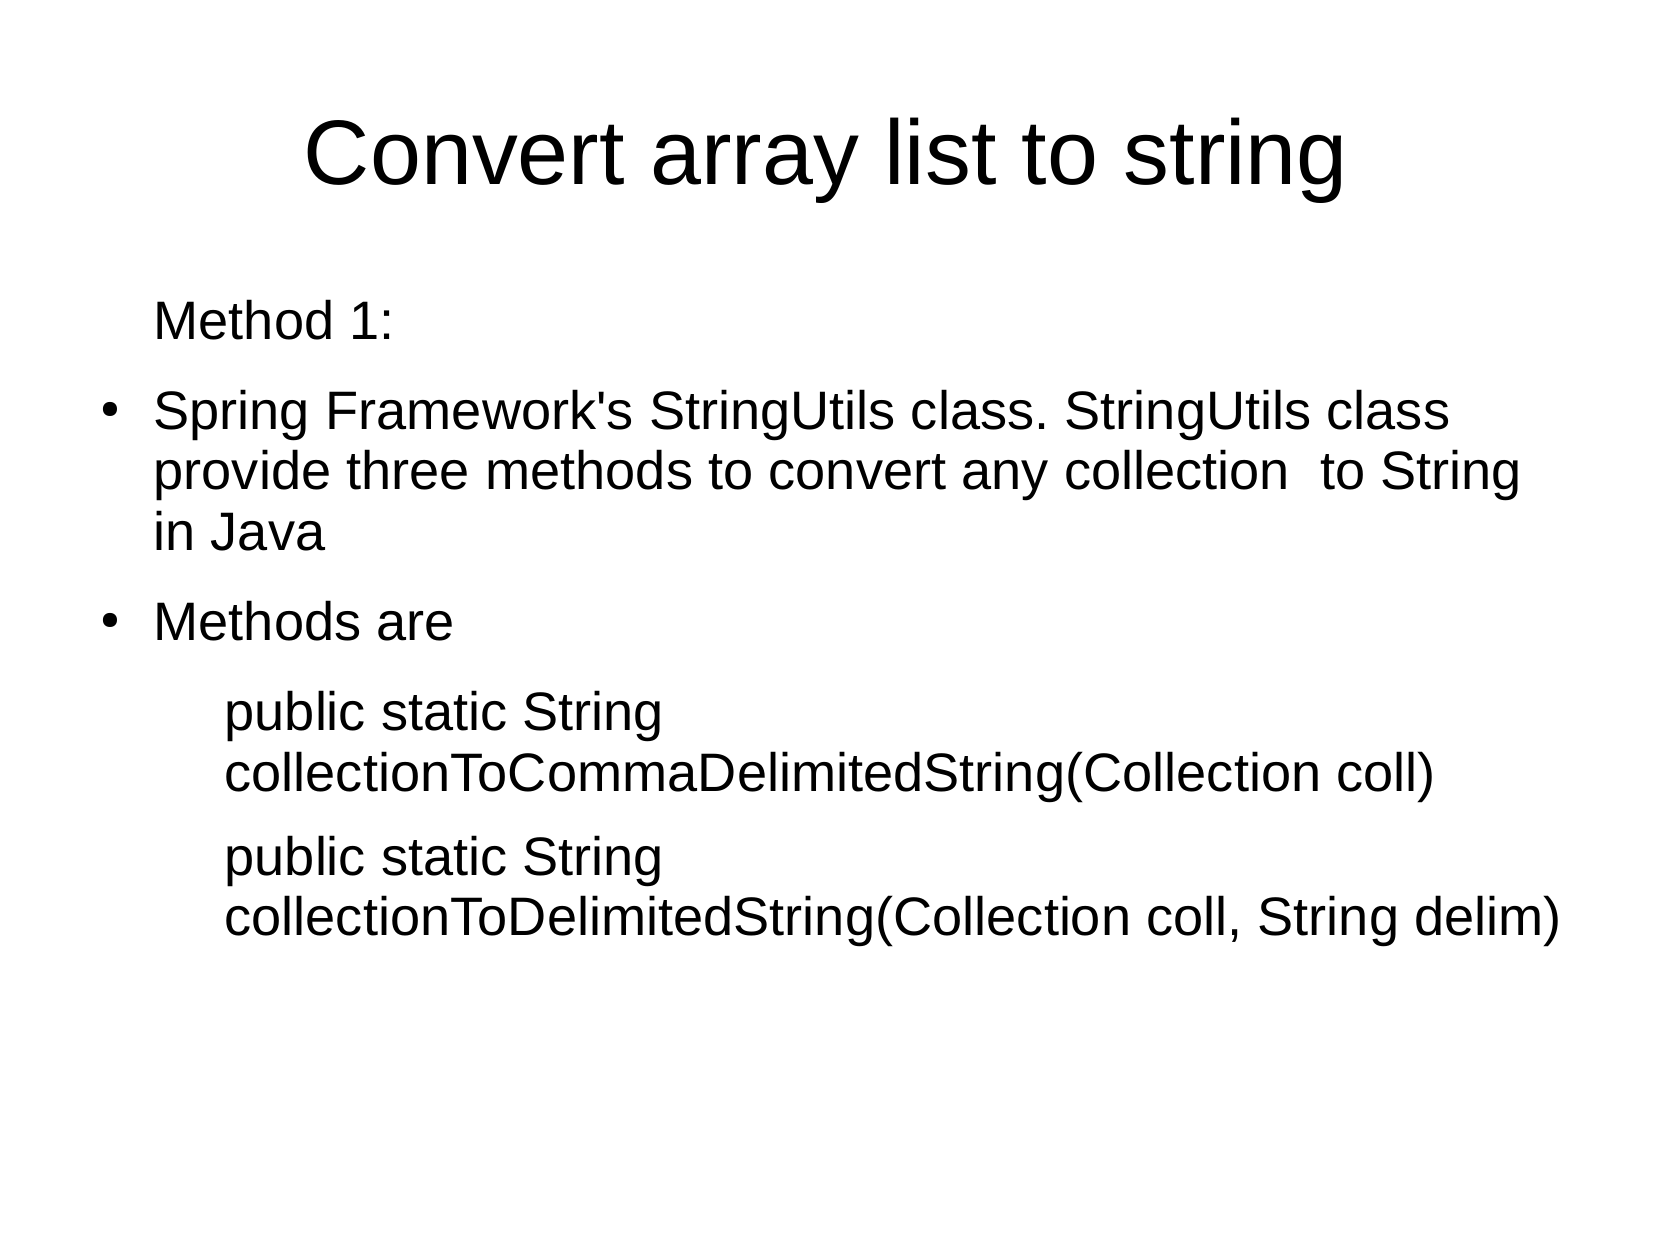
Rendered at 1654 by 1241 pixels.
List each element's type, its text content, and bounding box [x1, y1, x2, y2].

title Convert array list to string [82, 49, 1571, 257]
list Method 1: Spring Framework's StringUtils class. StringUtils class provide three methods to convert any collection to String in Java Methods are public static String collectionToCommaDelimitedString(Collection coll) public static String collectionToDelimitedString(Collection coll, String delim) [82, 290, 1571, 1010]
